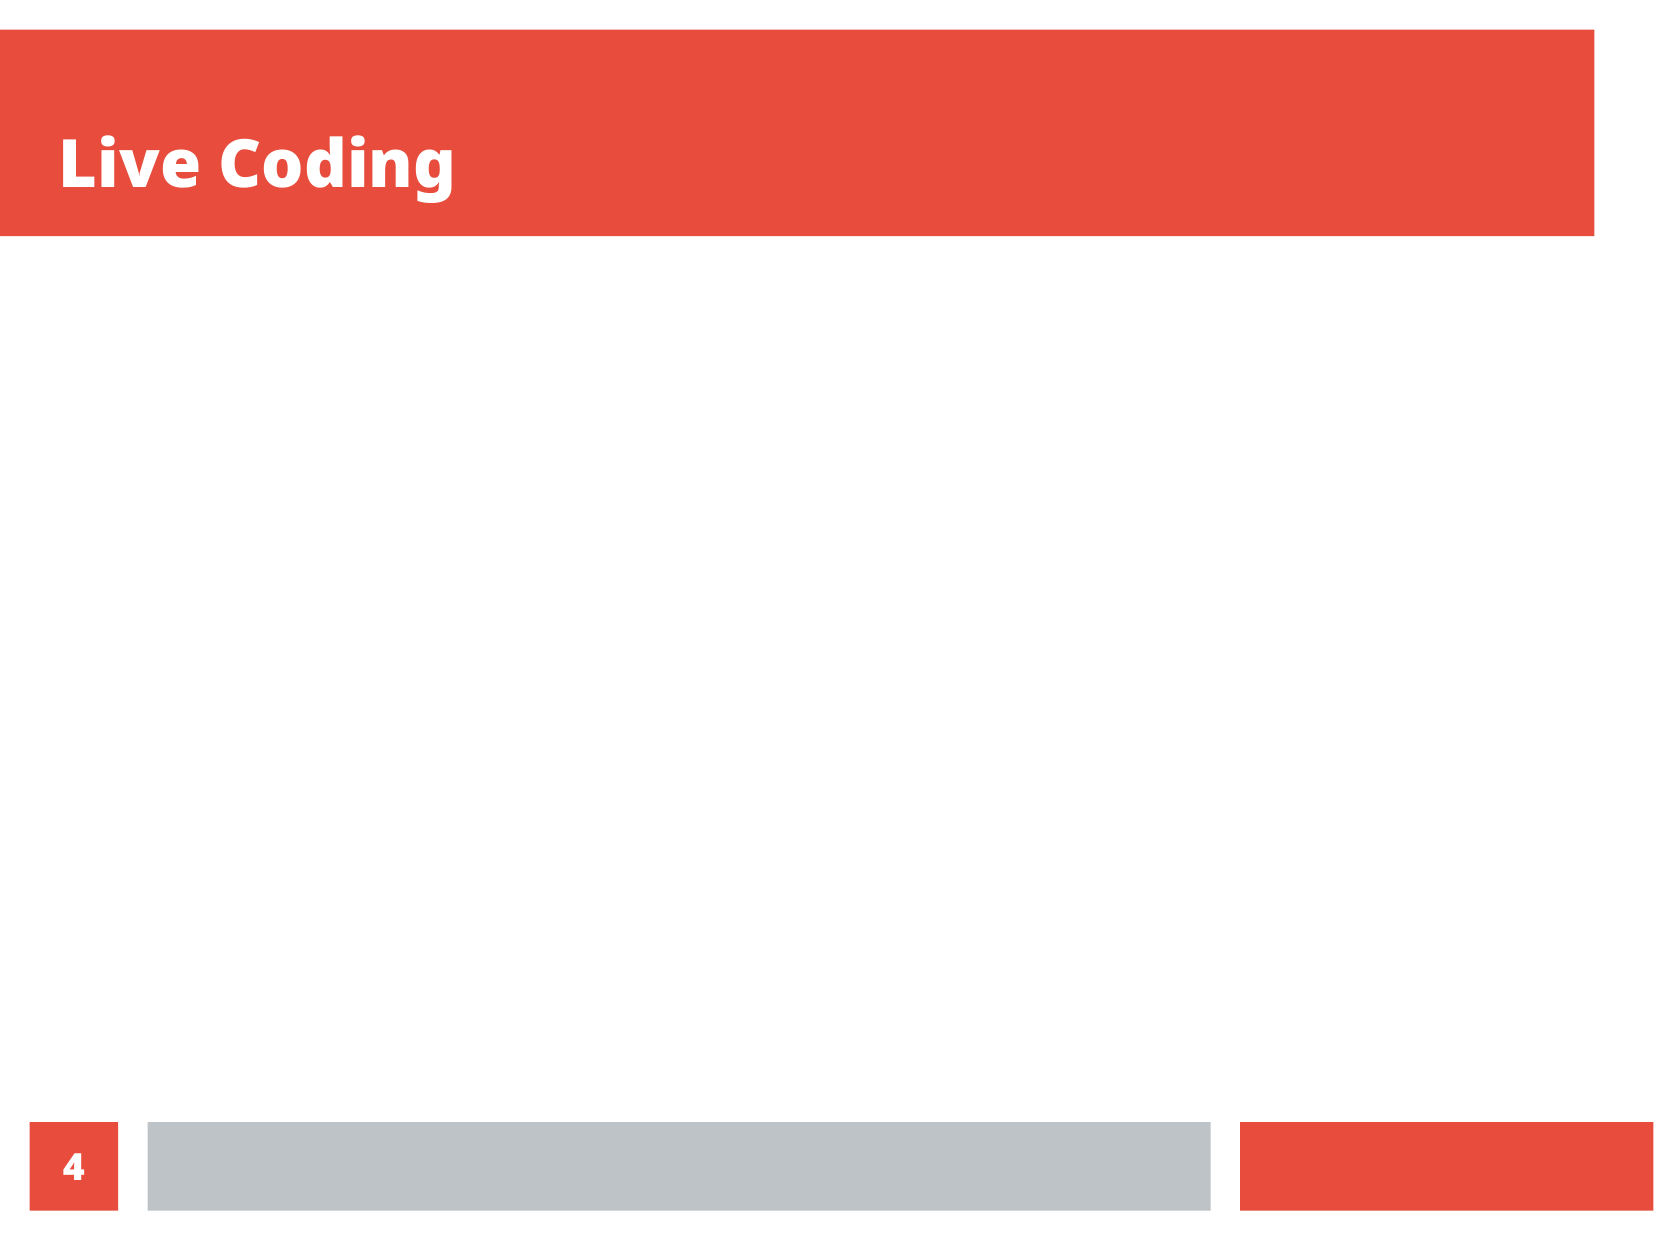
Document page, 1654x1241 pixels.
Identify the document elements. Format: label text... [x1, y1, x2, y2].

title Live Coding [59, 59, 1595, 207]
